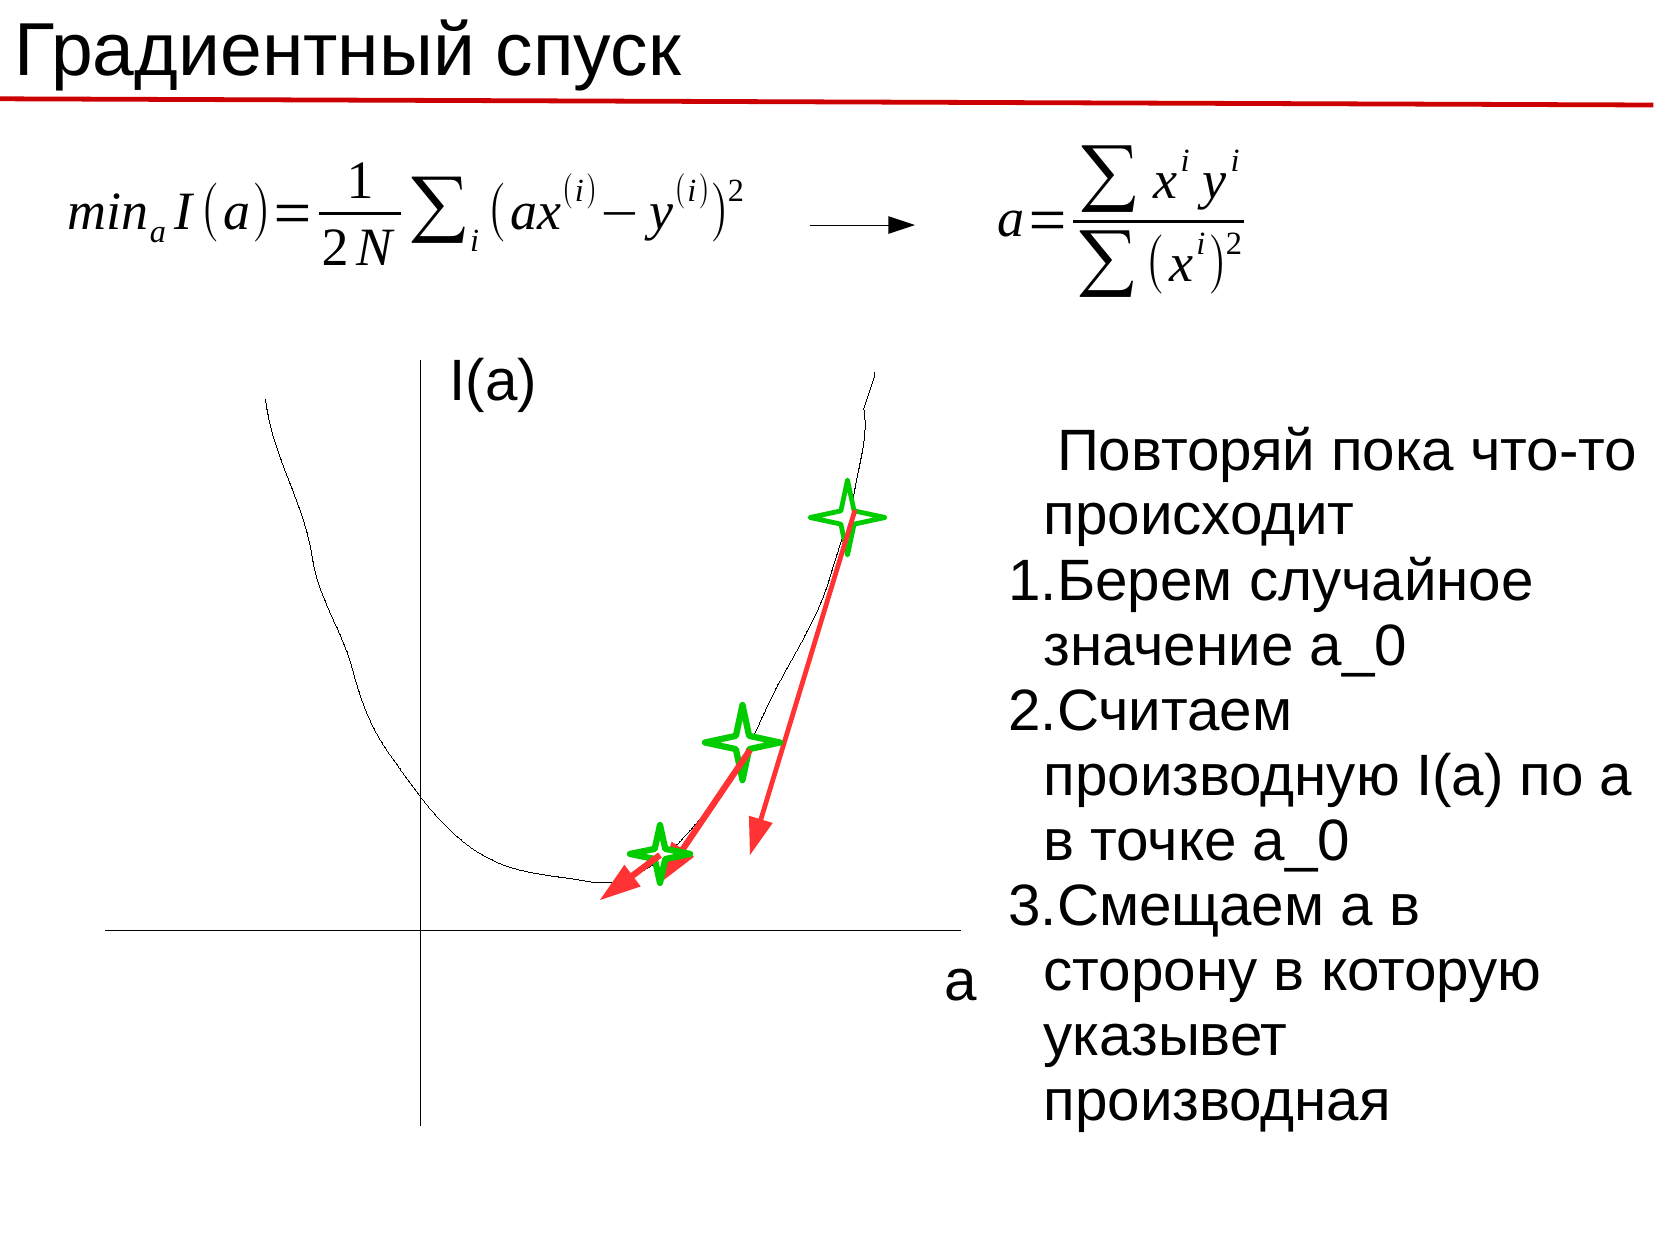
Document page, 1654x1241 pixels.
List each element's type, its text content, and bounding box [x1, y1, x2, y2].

text_box Повторяй пока что-то происходит Берем случайное значение a_0 Считаем производную I(a) по a в точке a_0 Смещаем а в сторону в которую указывет производная [993, 409, 1654, 1141]
text_box [740, 762, 747, 781]
text_box Градиентный спуск [0, 0, 1306, 99]
text_box [846, 511, 886, 556]
chart [990, 142, 1254, 301]
text_box [705, 705, 781, 760]
text_box [630, 825, 691, 883]
text_box [810, 480, 854, 537]
chart [60, 150, 751, 278]
text_box a [930, 940, 993, 1021]
text_box I(a) [435, 340, 556, 616]
